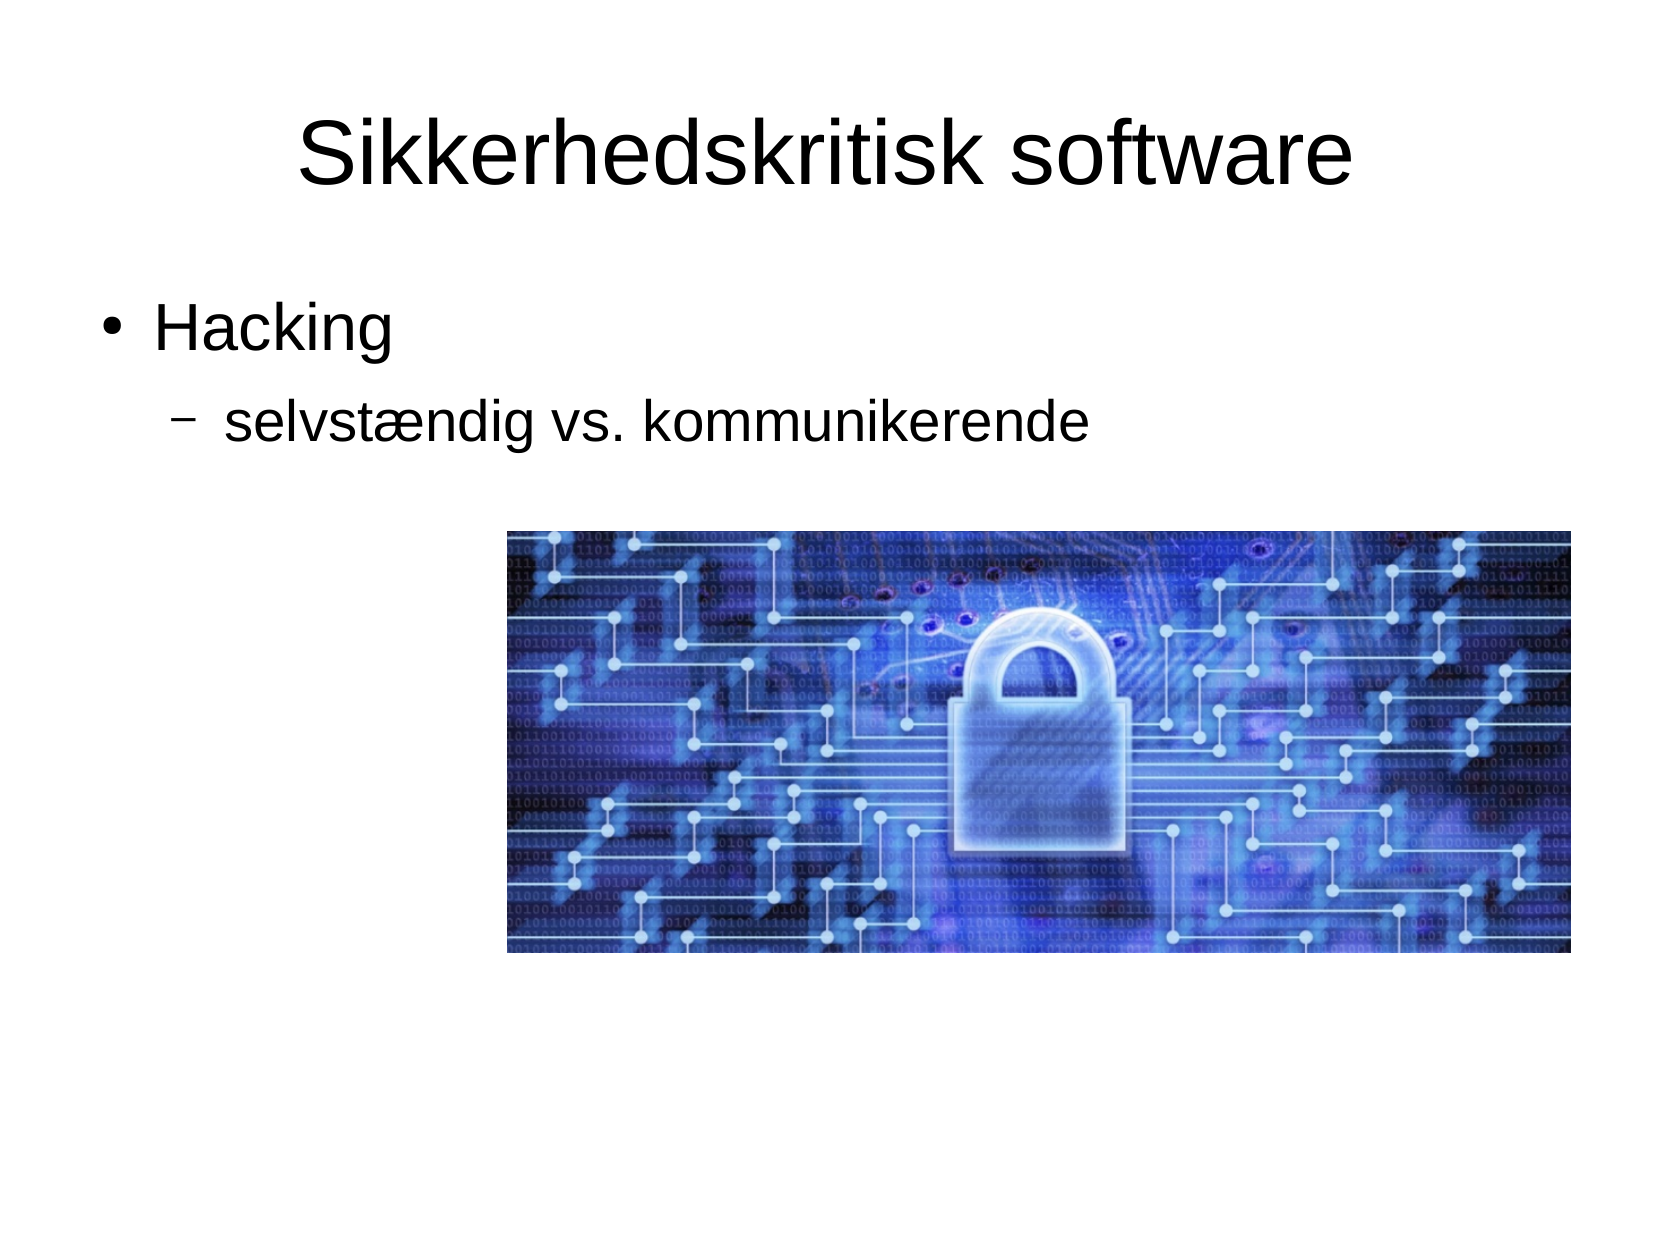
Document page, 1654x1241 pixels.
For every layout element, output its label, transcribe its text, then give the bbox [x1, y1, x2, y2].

picture [507, 531, 1571, 953]
title Sikkerhedskritisk software [82, 49, 1571, 257]
list Hacking selvstændig vs. kommunikerende [82, 290, 1571, 1010]
